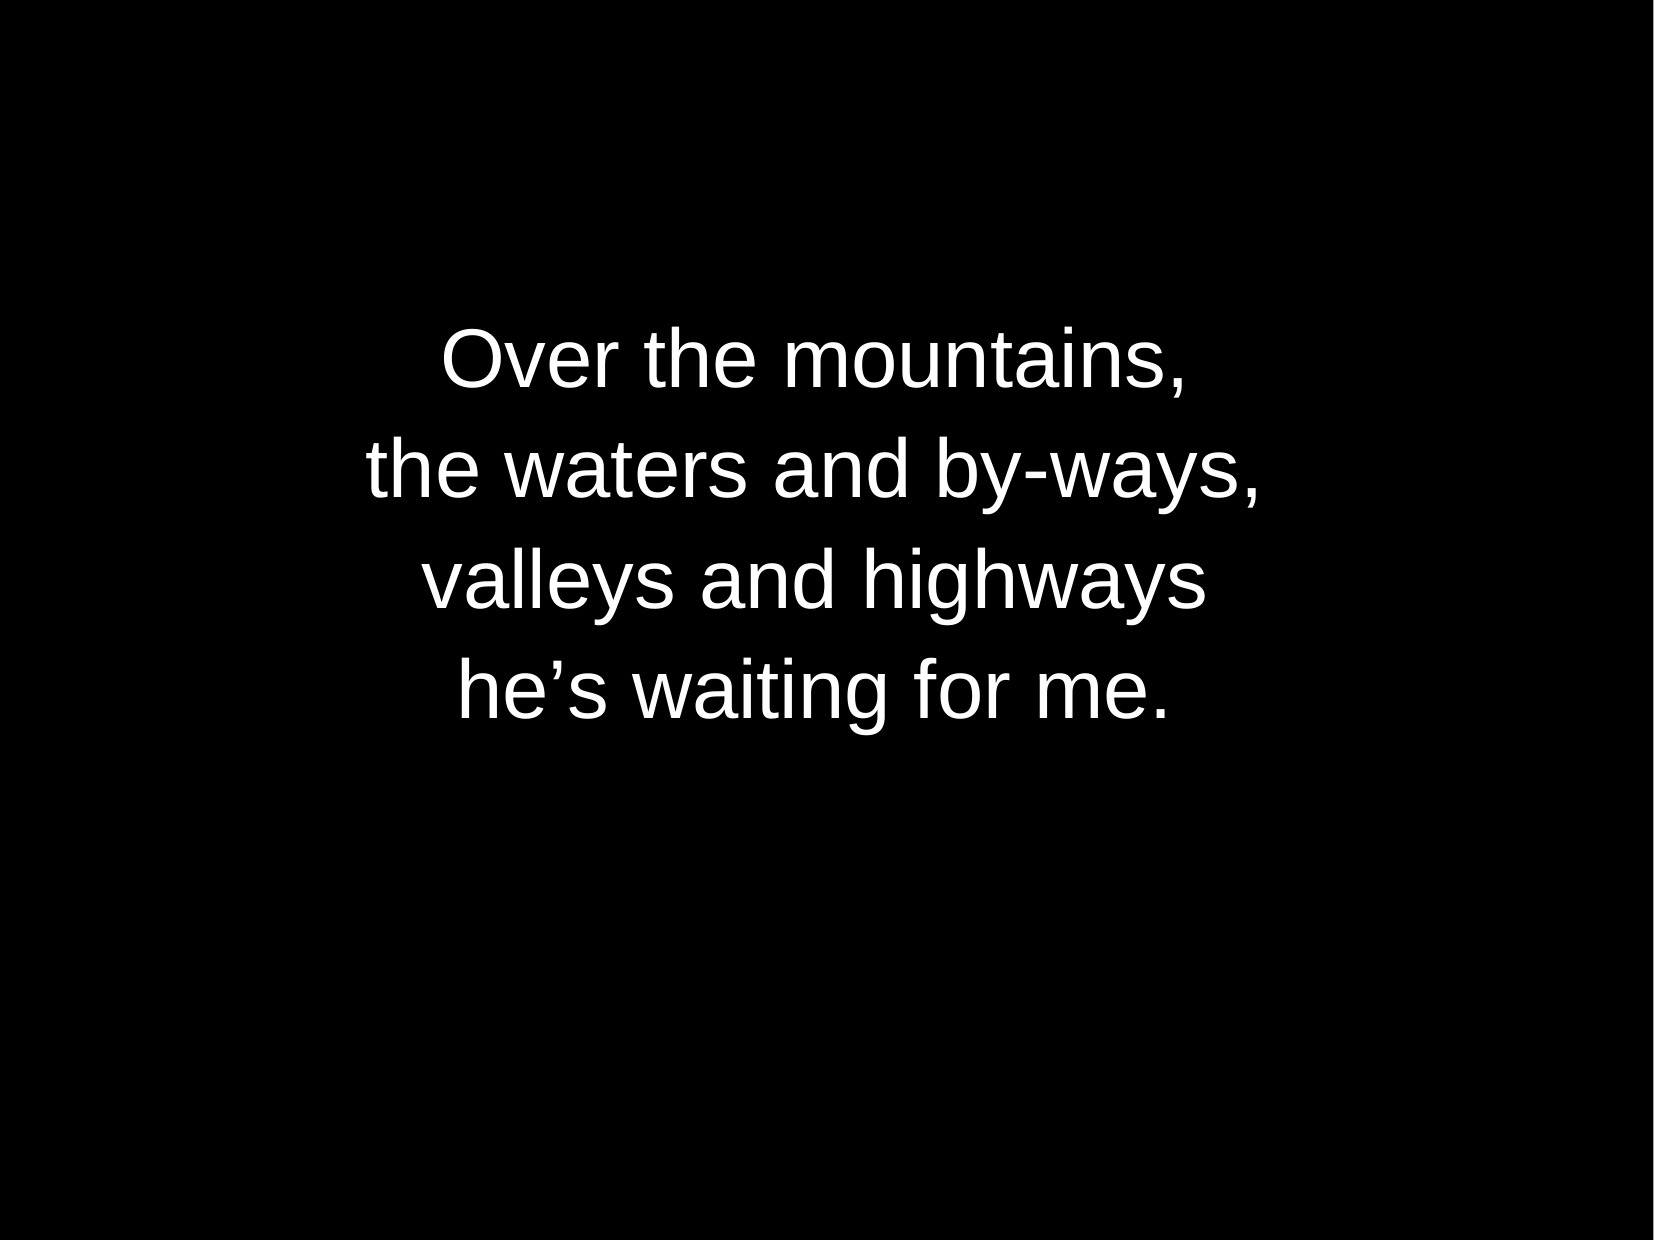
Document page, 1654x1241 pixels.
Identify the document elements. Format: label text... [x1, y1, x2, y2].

list Over the mountains, the waters and by-ways, valleys and highways he’s waiting for me. [0, 306, 1654, 1026]
